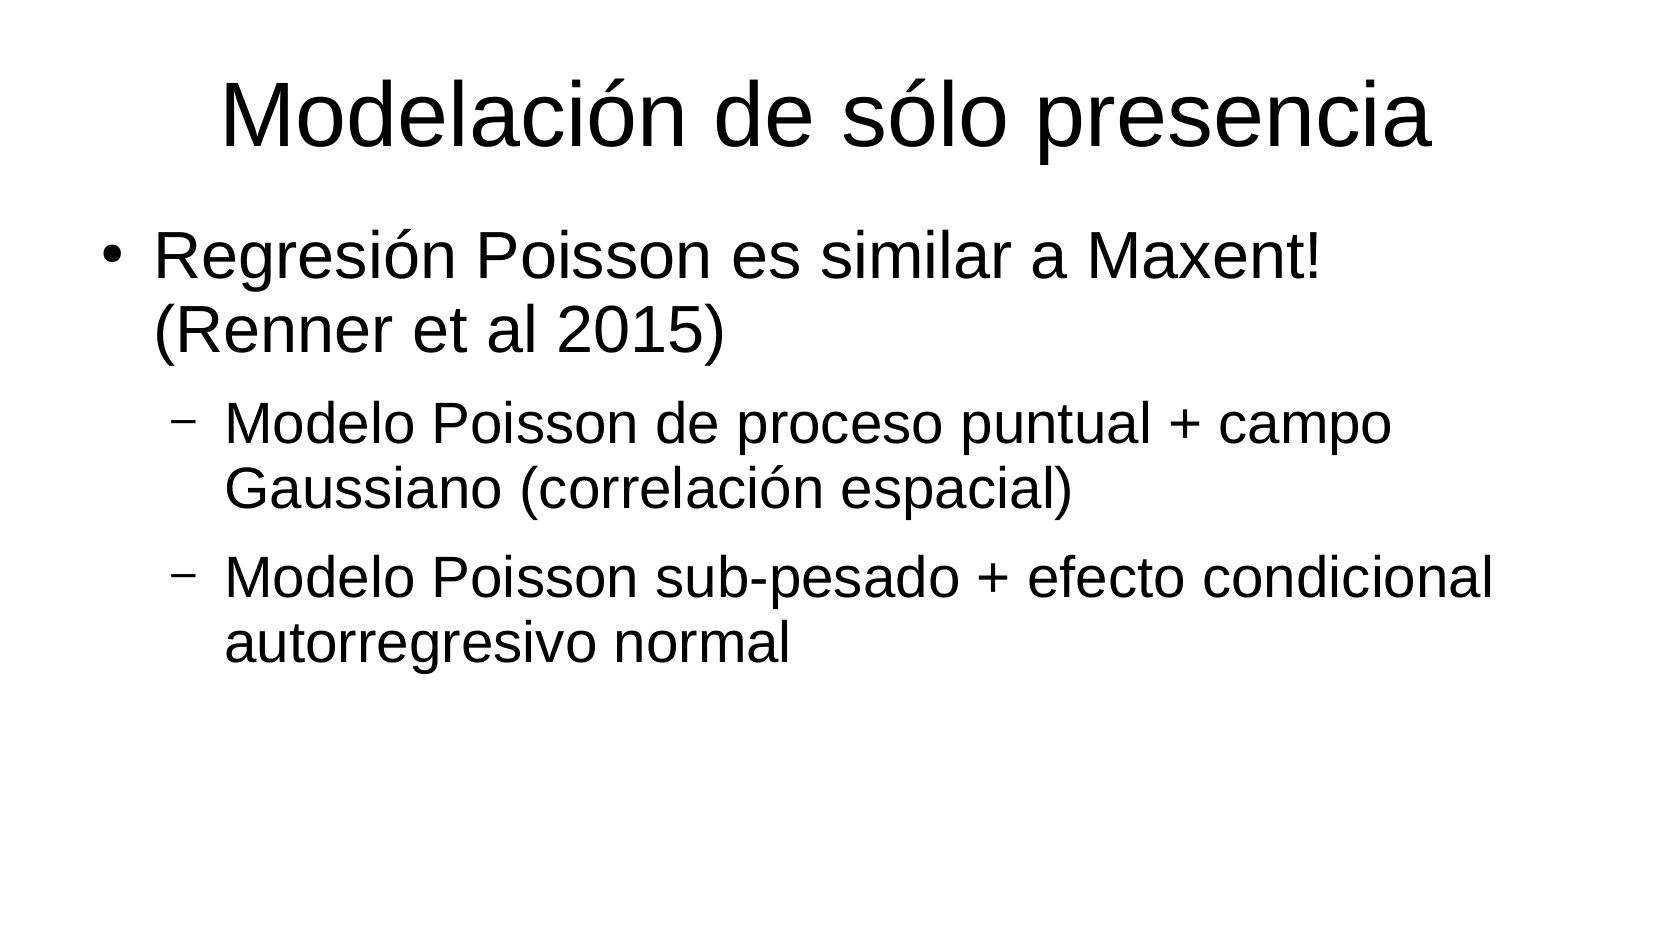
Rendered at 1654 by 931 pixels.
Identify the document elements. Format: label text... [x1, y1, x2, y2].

list Regresión Poisson es similar a Maxent! (Renner et al 2015) Modelo Poisson de proceso puntual + campo Gaussiano (correlación espacial) Modelo Poisson sub-pesado + efecto condicional autorregresivo normal [82, 217, 1571, 758]
title Modelación de sólo presencia [82, 37, 1571, 193]
